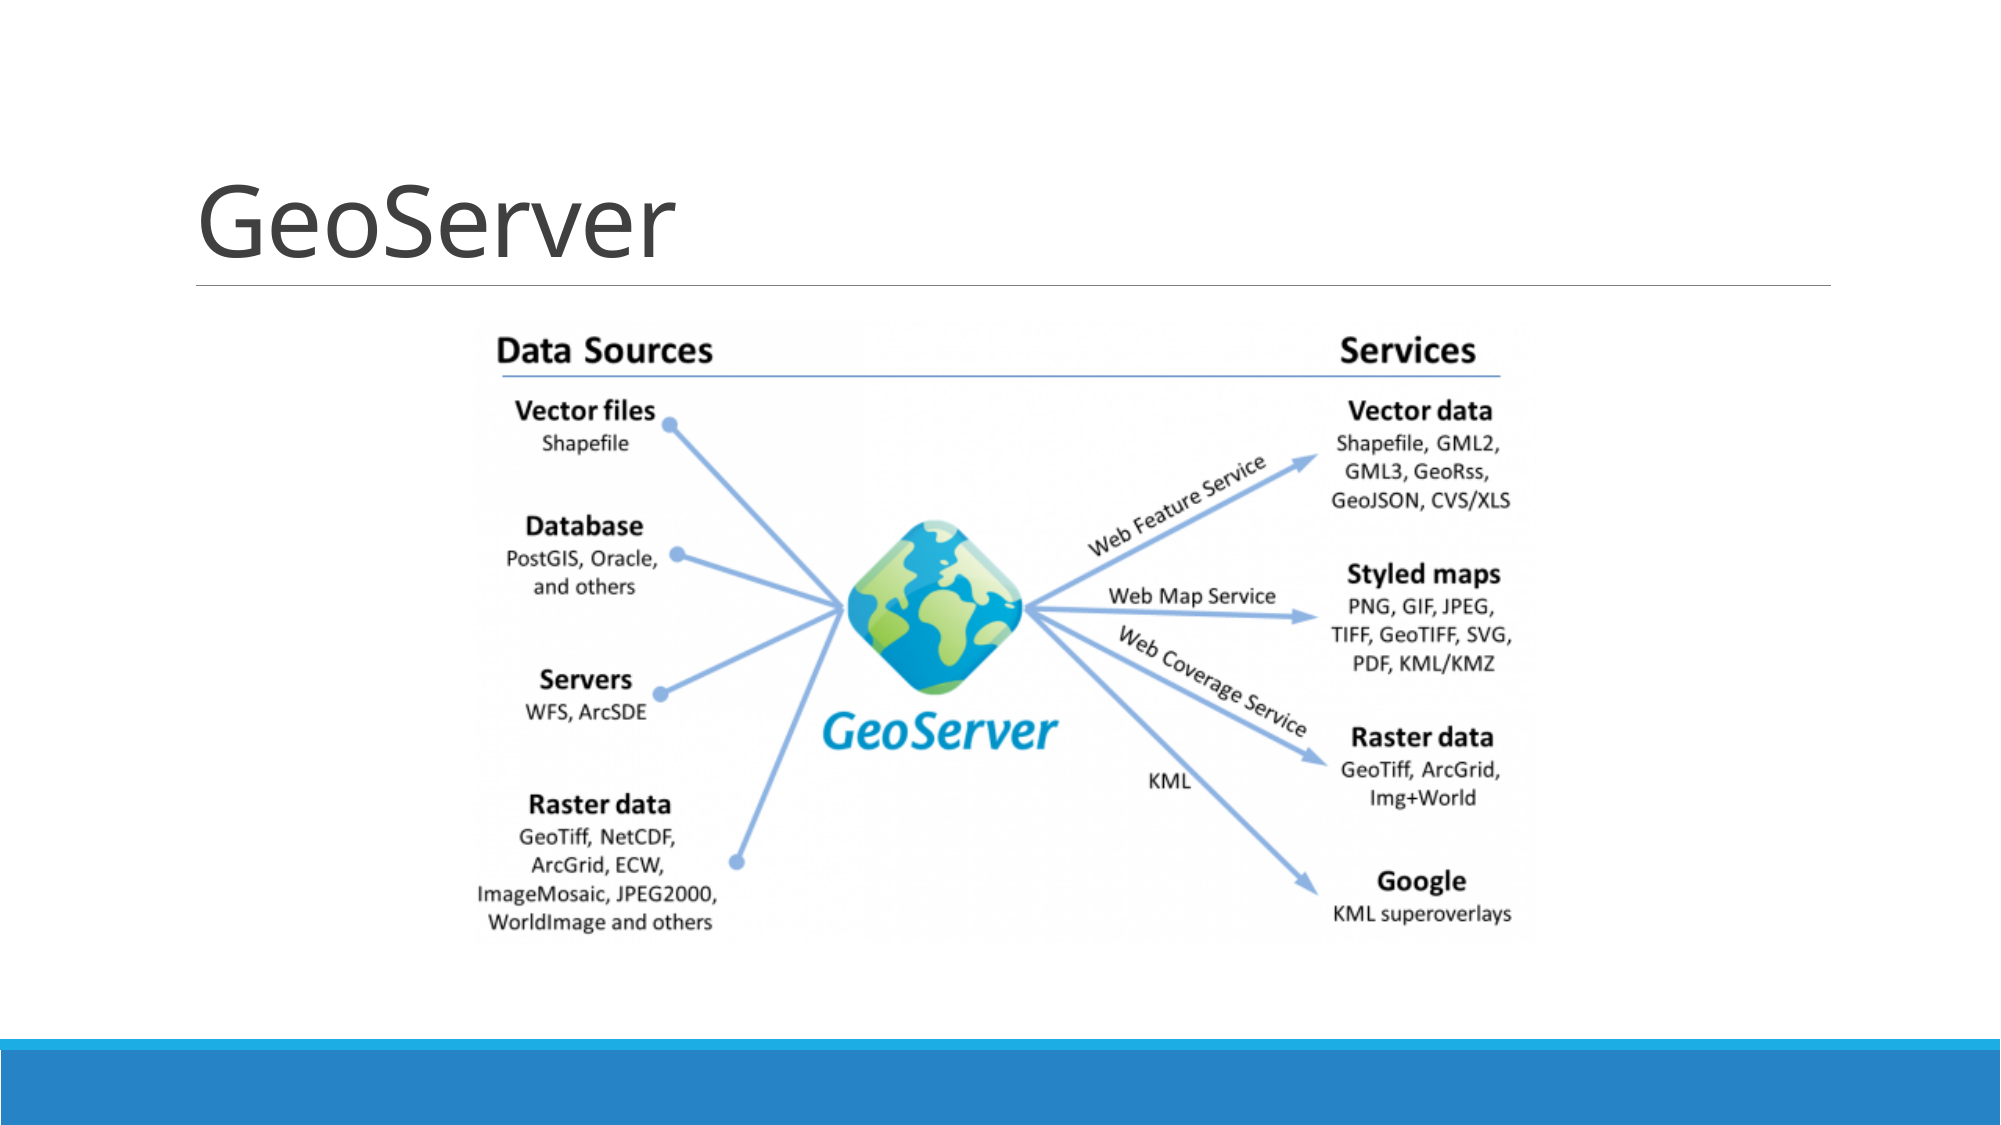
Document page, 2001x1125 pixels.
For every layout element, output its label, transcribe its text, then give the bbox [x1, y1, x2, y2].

title GeoServer [180, 47, 1831, 286]
picture [473, 321, 1537, 945]
